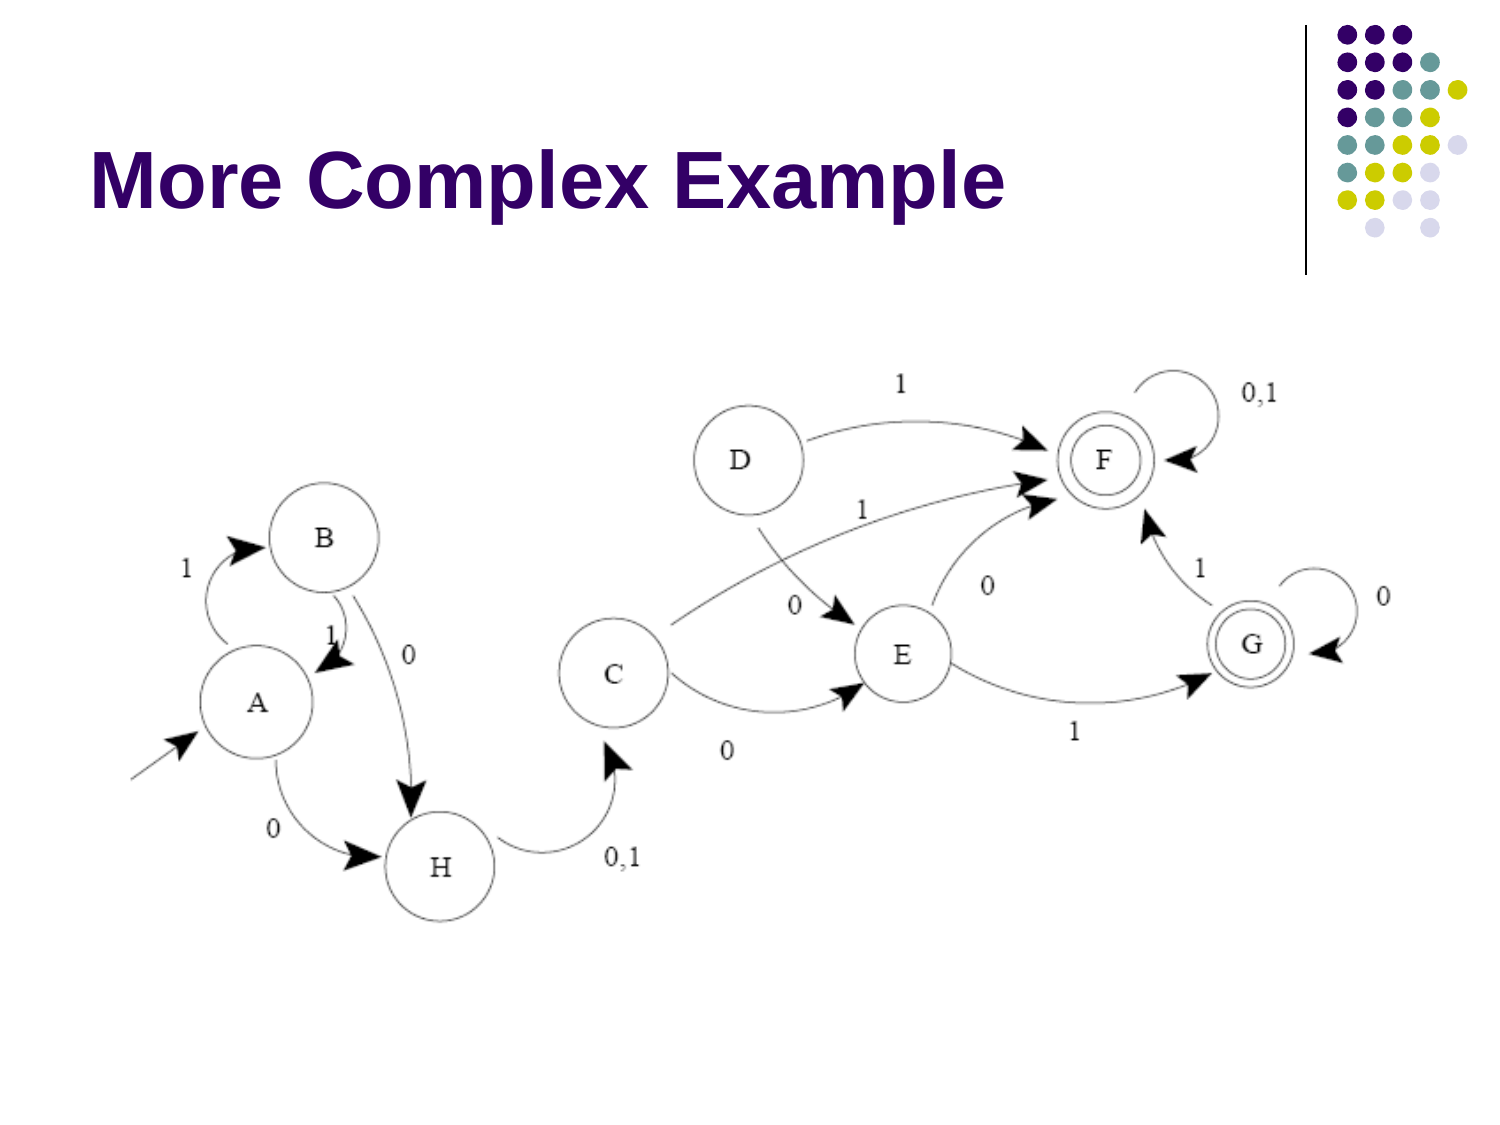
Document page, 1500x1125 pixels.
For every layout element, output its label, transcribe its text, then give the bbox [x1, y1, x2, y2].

picture [62, 349, 1426, 941]
title More Complex Example [74, 20, 1313, 233]
